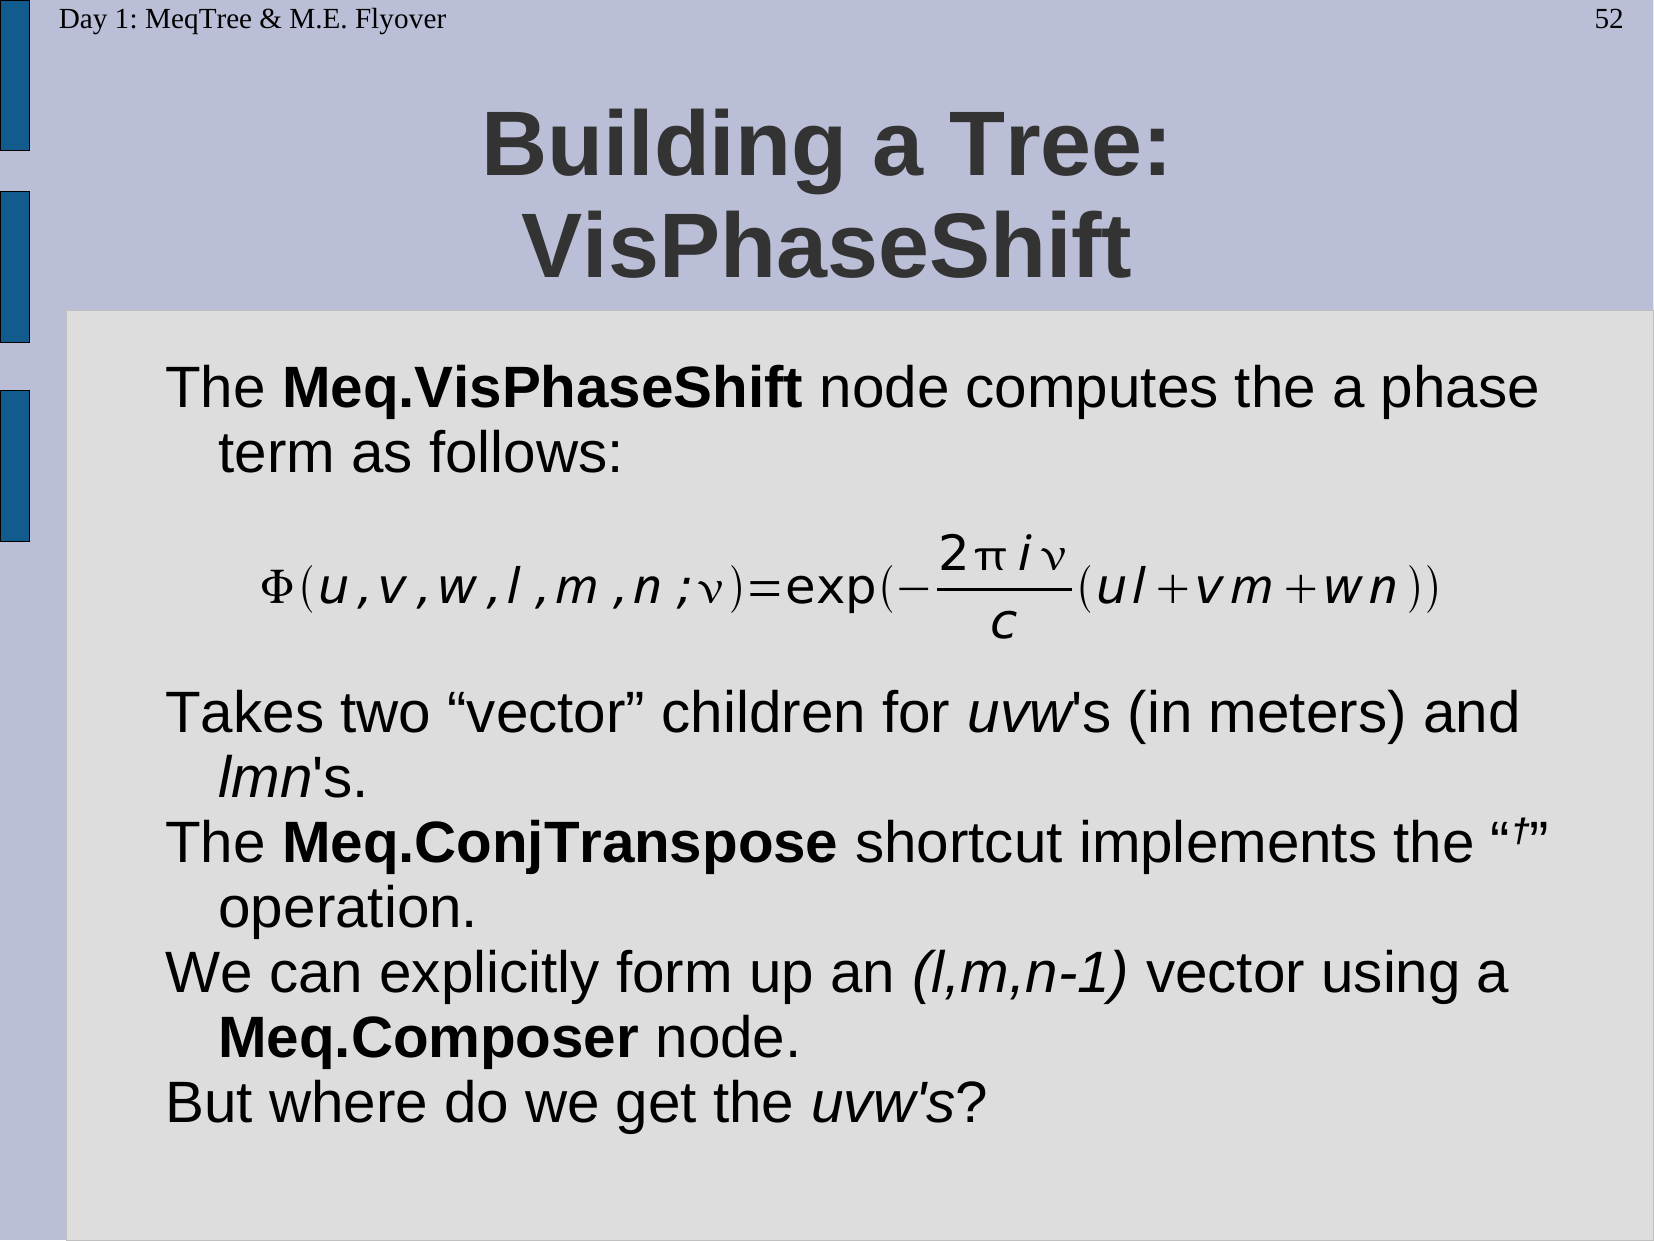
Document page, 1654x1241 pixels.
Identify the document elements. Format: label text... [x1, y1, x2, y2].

title Building a Tree: VisPhaseShift [121, 87, 1534, 302]
list The Meq.VisPhaseShift node computes the a phase term as follows: Takes two “vector” children for uvw's (in meters) and lmn's. The Meq.ConjTranspose shortcut implements the “†” operation. We can explicitly form up an (l,m,n-1) vector using a Meq.Composer node. But where do we get the uvw's? [147, 354, 1560, 1169]
chart [254, 521, 1447, 650]
